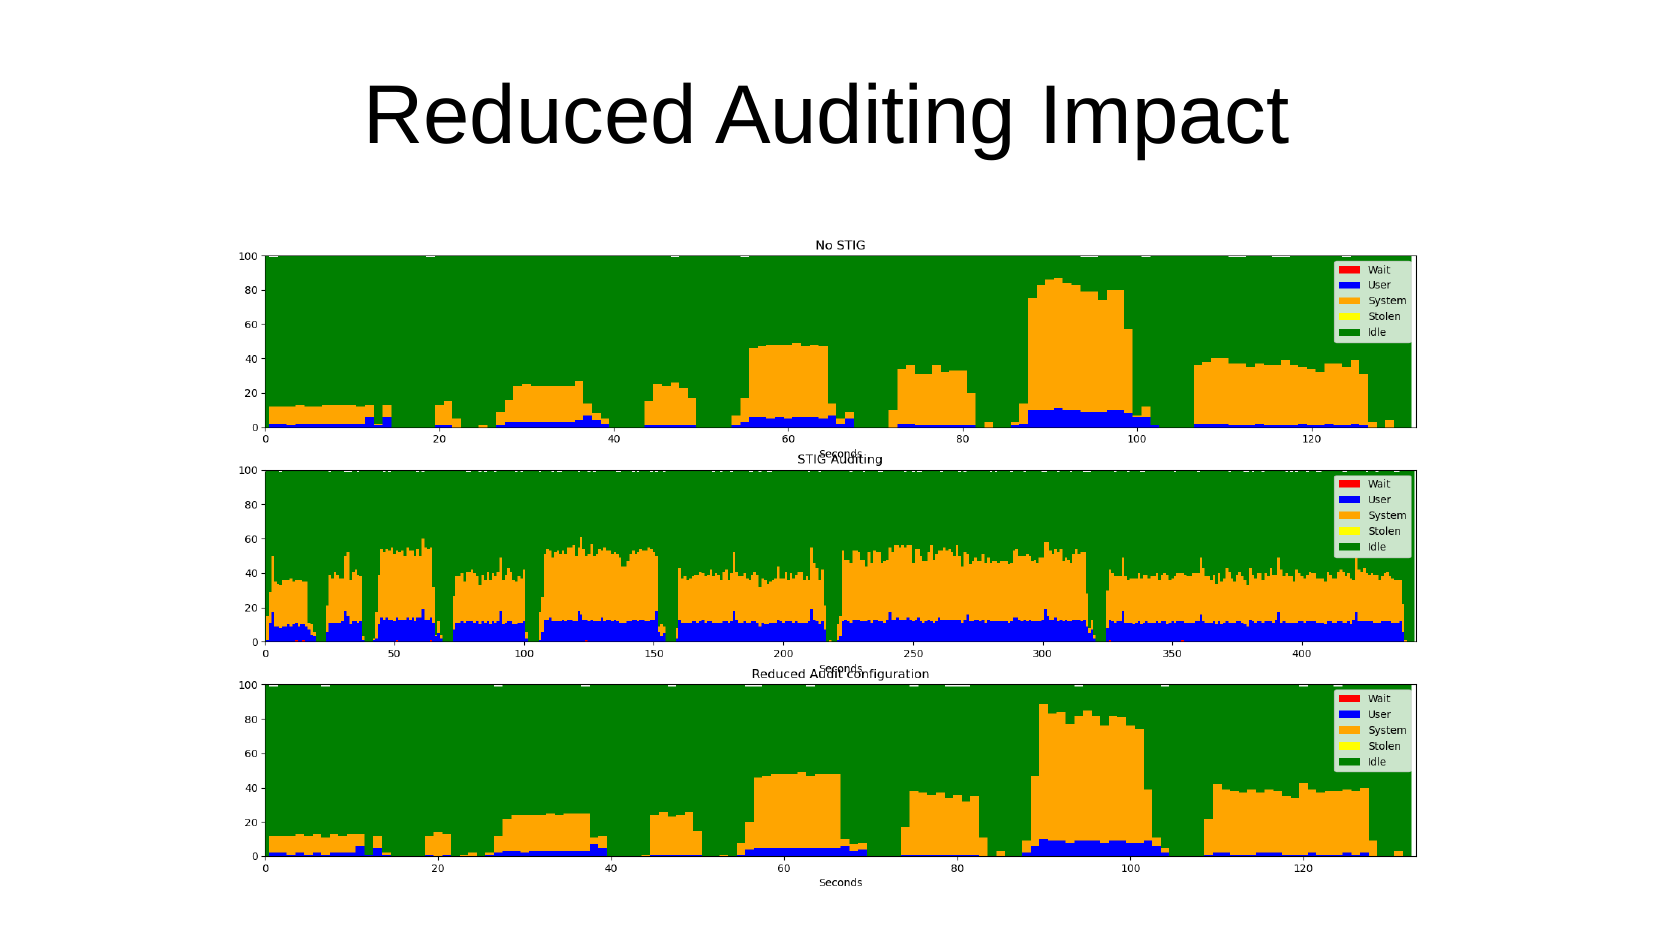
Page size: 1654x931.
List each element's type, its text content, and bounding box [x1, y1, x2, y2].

picture [226, 180, 1427, 931]
title Reduced Auditing Impact [82, 37, 1571, 193]
